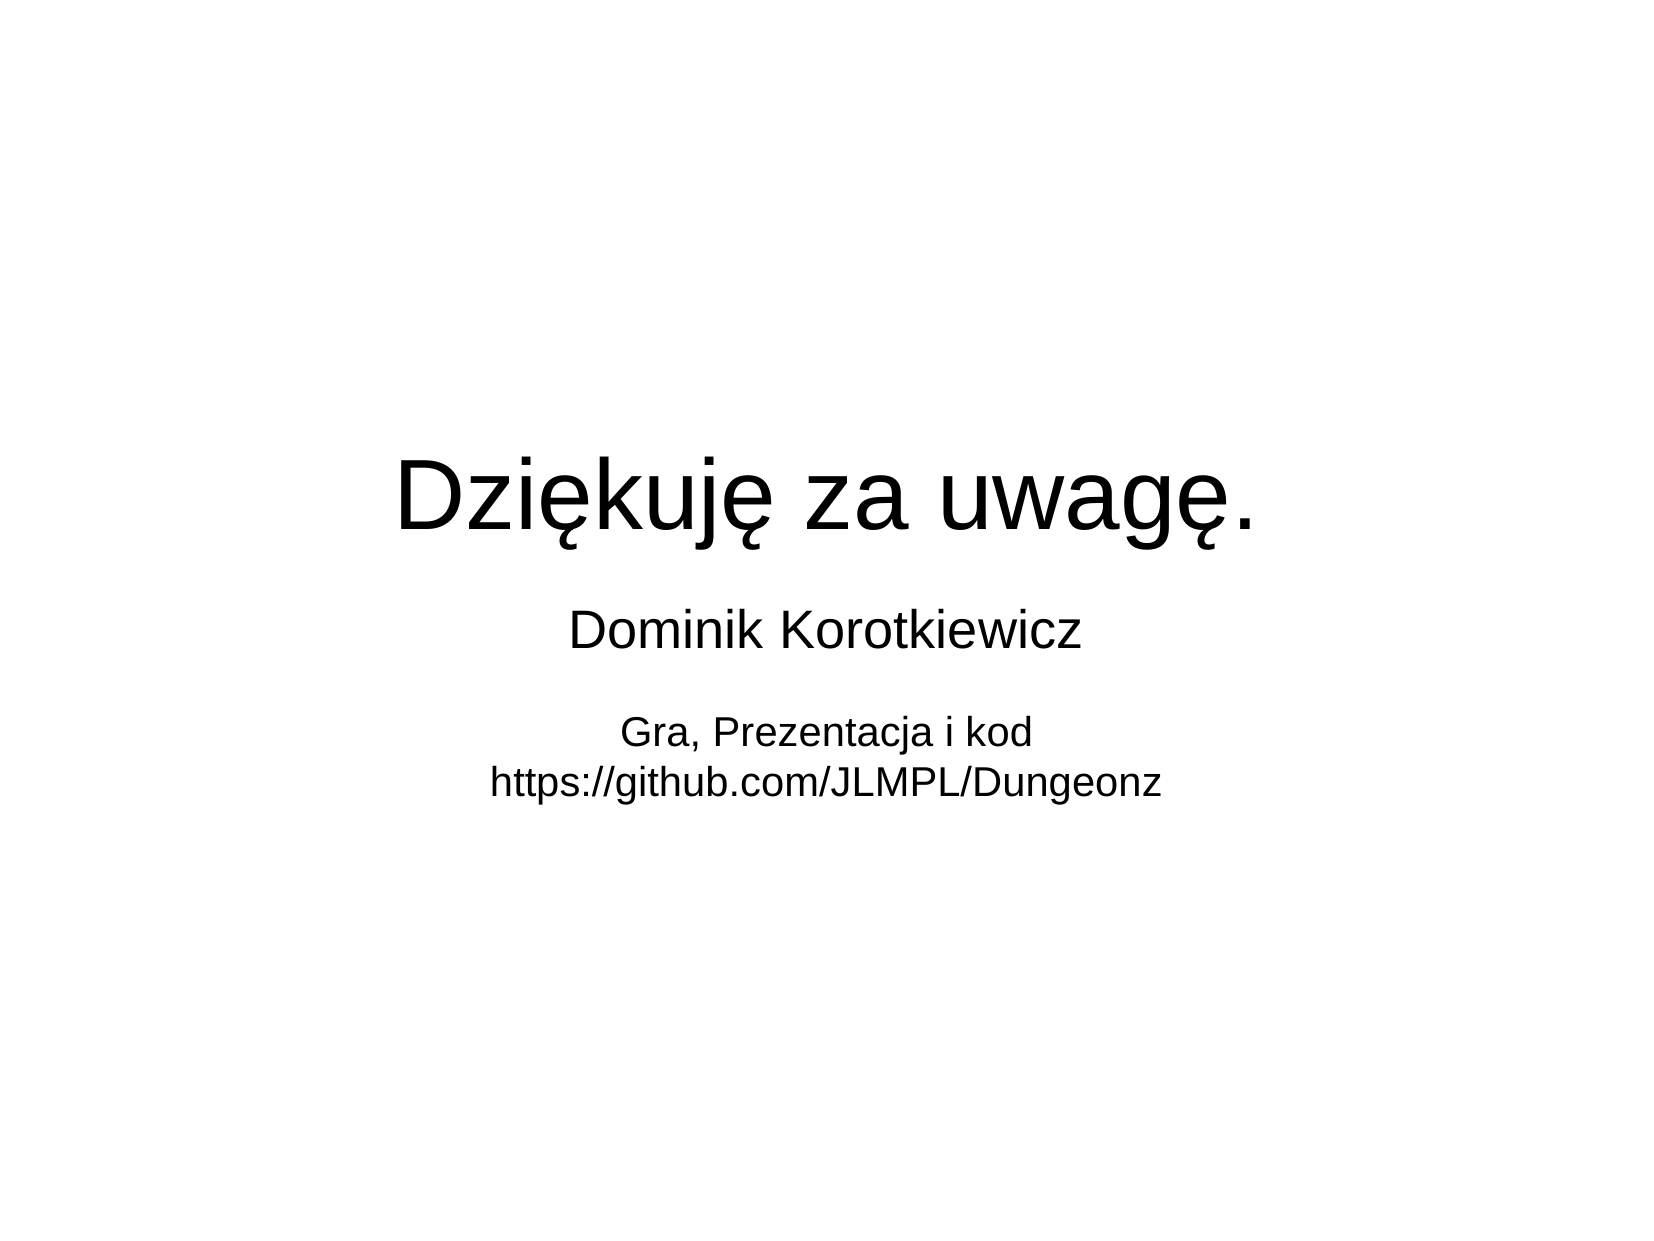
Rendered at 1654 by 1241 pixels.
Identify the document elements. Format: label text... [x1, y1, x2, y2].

text_box Dziękuję za uwagę. Dominik Korotkiewicz Gra, Prezentacja i kod https://github.com/JLMPL/Dungeonz [82, 49, 1571, 1185]
